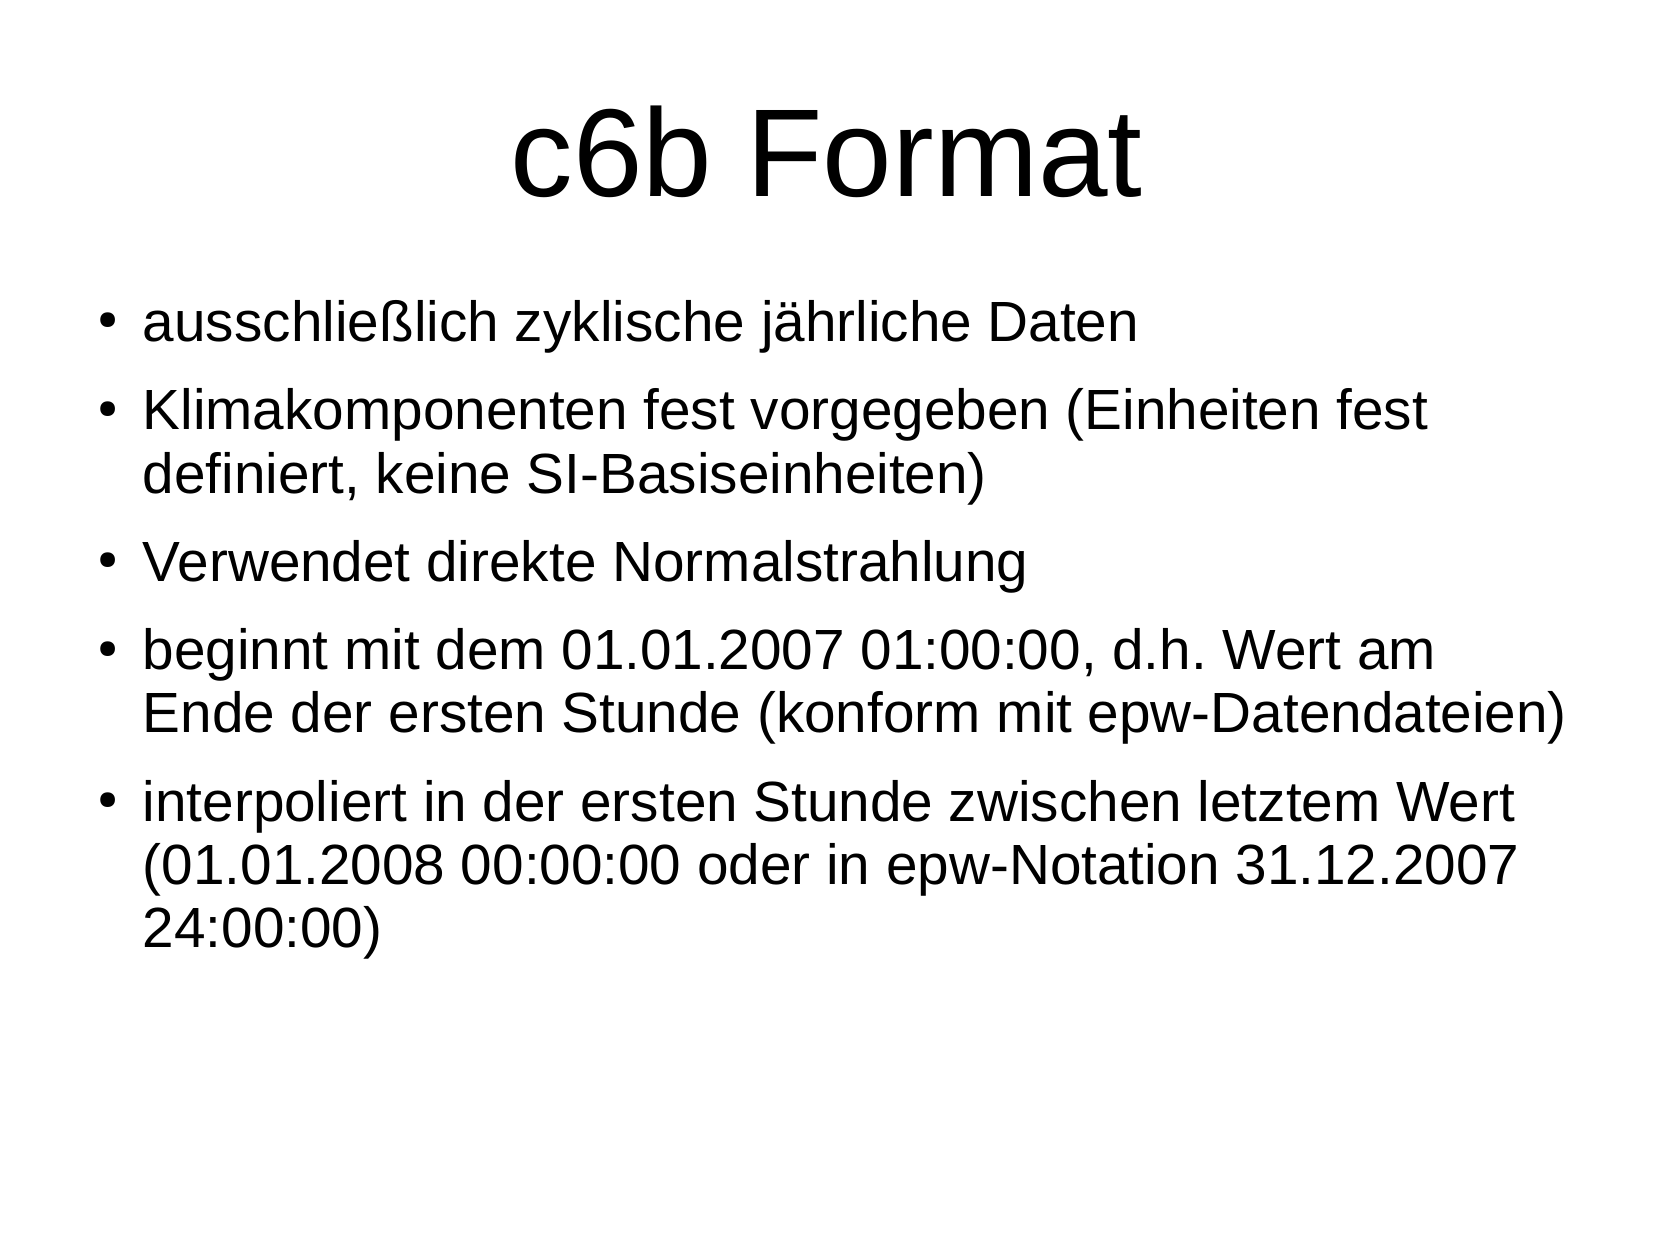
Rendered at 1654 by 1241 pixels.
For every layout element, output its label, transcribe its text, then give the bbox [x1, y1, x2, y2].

title c6b Format [82, 49, 1571, 257]
list ausschließlich zyklische jährliche Daten Klimakomponenten fest vorgegeben (Einheiten fest definiert, keine SI-Basiseinheiten) Verwendet direkte Normalstrahlung beginnt mit dem 01.01.2007 01:00:00, d.h. Wert am Ende der ersten Stunde (konform mit epw-Datendateien) interpoliert in der ersten Stunde zwischen letztem Wert (01.01.2008 00:00:00 oder in epw-Notation 31.12.2007 24:00:00) [82, 290, 1571, 1010]
